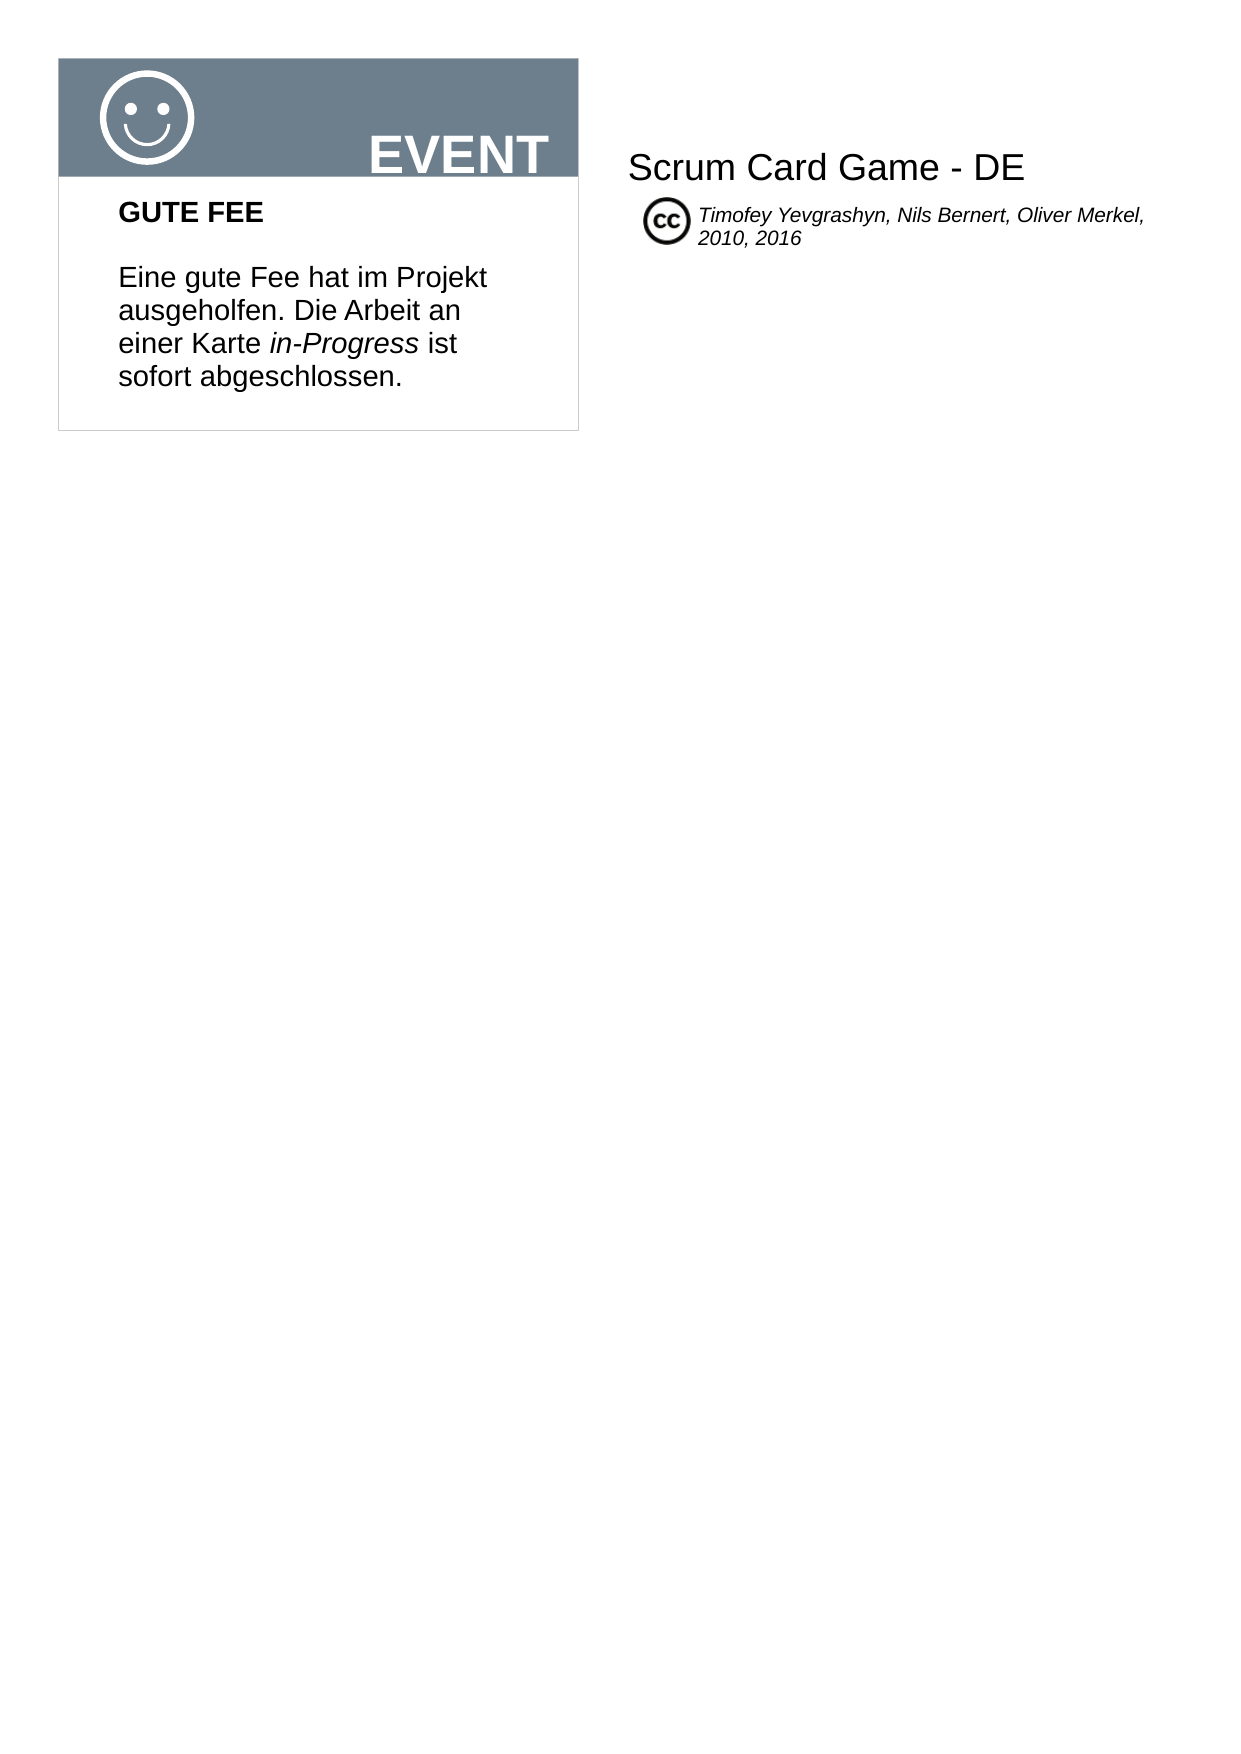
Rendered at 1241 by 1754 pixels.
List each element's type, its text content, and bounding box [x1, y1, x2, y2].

text_box EVENT [353, 117, 569, 195]
text_box [58, 58, 579, 431]
picture [643, 197, 683, 245]
text_box GUTE FEE Eine gute Fee hat im Projekt ausgeholfen. Die Arbeit an einer Karte in-Progress ist sofort abgeschlossen. [103, 188, 509, 401]
text_box Scrum Card Game - DE [613, 139, 1049, 197]
text_box Timofey Yevgrashyn, Nils Bernert, Oliver Merkel, 2010, 2016 [683, 196, 1212, 281]
